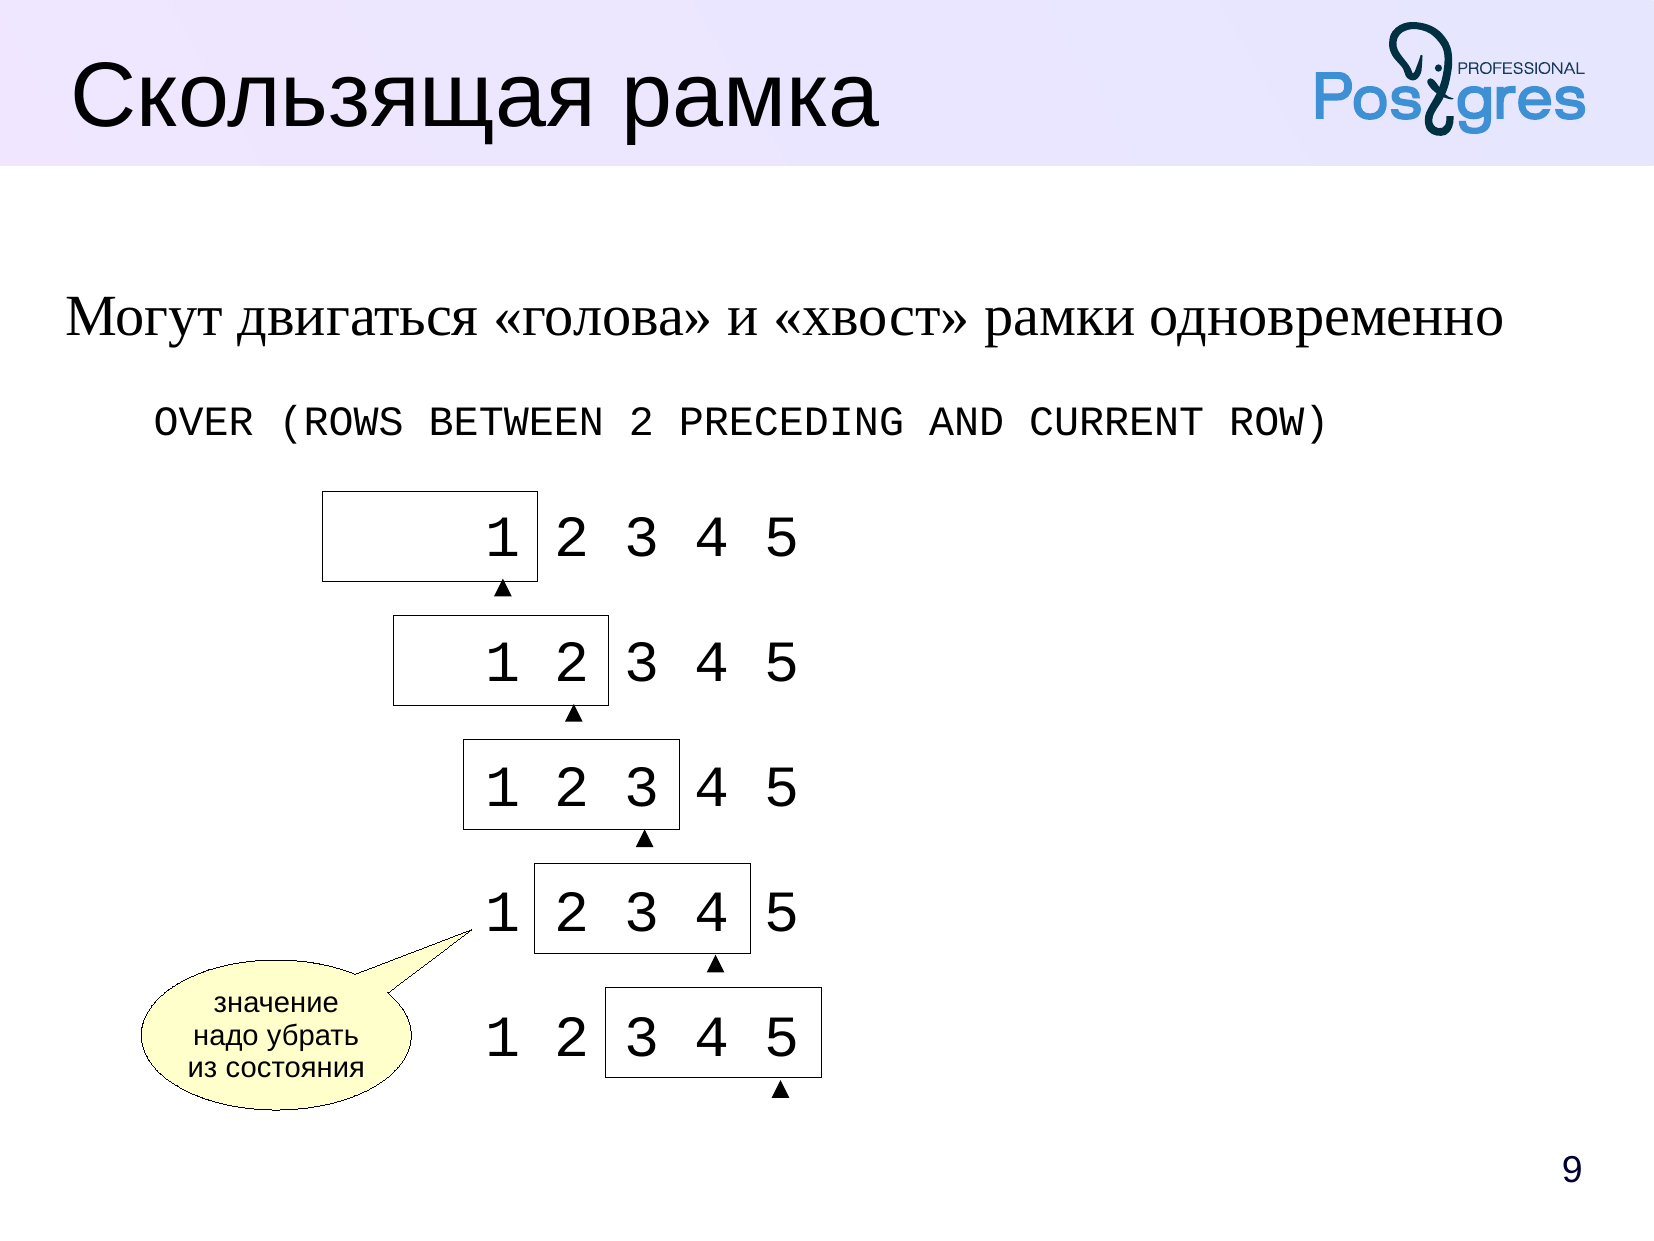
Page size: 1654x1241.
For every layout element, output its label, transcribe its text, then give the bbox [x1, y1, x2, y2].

text_box значение надо убрать из состояния [141, 929, 472, 1111]
list Могут двигаться «голова» и «хвост» рамки одновременно OVER (ROWS BETWEEN 2 PRECEDING AND CURRENT ROW) 1 2 3 4 5 1 2 3 4 5 1 2 3 4 5 1 2 3 4 5 1 2 3 4 5 [64, 283, 1577, 1141]
title Скользящая рамка [70, 43, 1241, 147]
